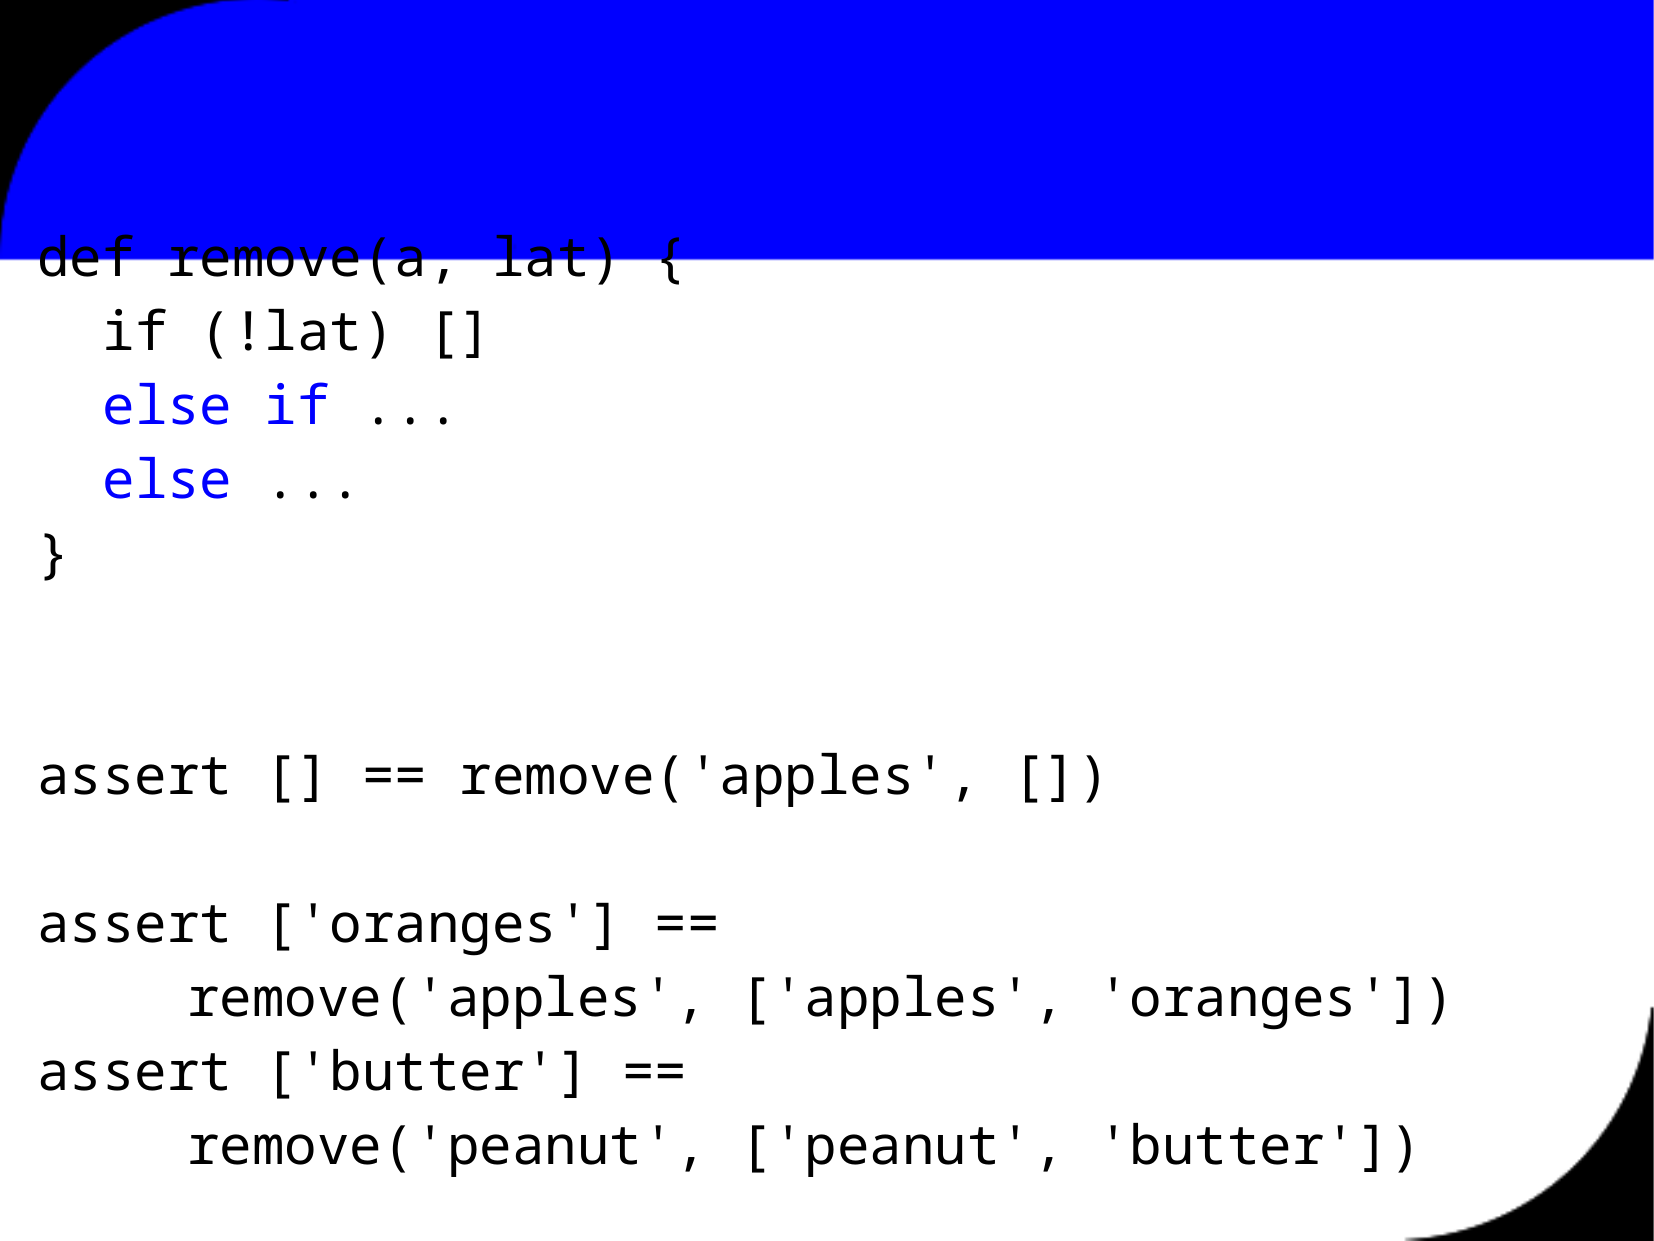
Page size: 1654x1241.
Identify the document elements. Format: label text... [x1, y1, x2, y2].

picture [0, 0, 1654, 1241]
subtitle def remove(a, lat) { if (!lat) [] else if ... else ... } assert [] == remove('apples', []) assert ['oranges'] == remove('apples', ['apples', 'oranges']) assert ['butter'] == remove('peanut', ['peanut', 'butter']) [37, 289, 1613, 1109]
